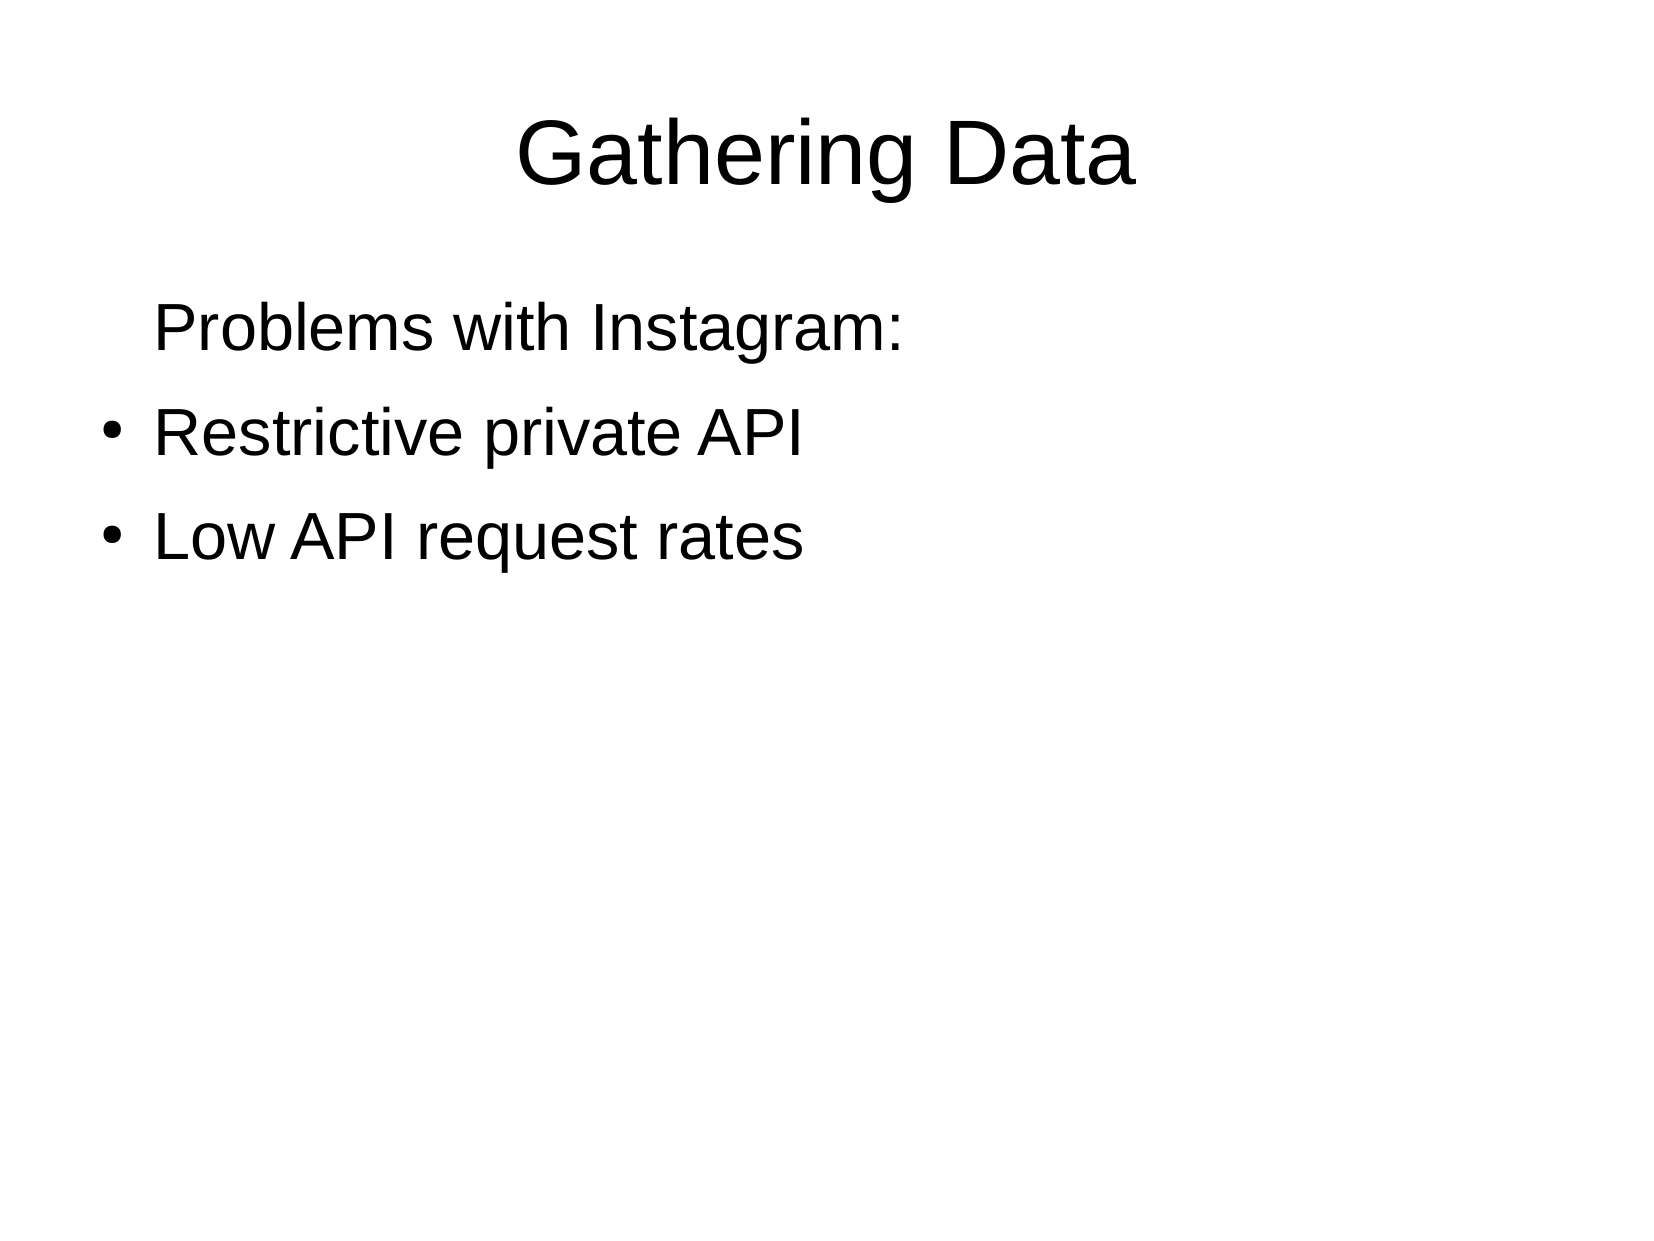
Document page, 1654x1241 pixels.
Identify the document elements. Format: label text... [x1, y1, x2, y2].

list Problems with Instagram: Restrictive private API Low API request rates [82, 290, 1571, 1010]
title Gathering Data [82, 49, 1571, 257]
